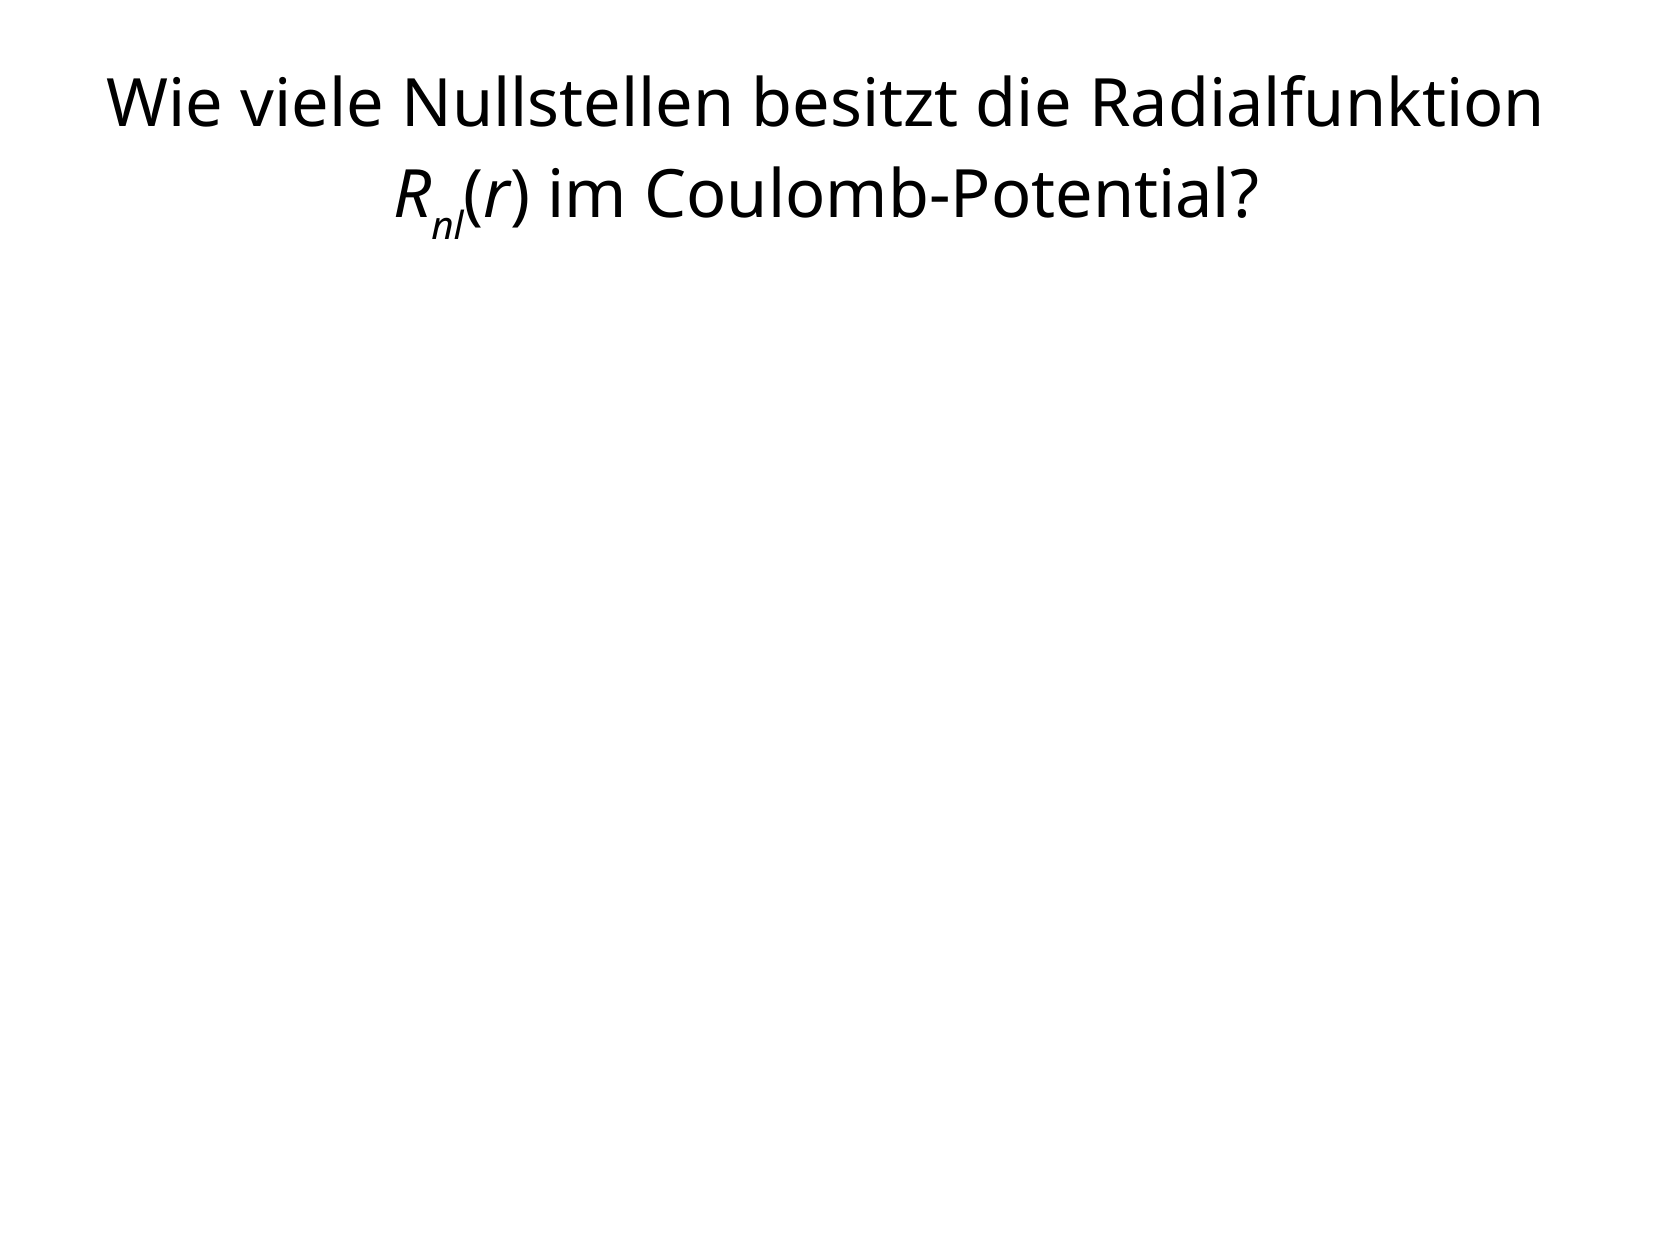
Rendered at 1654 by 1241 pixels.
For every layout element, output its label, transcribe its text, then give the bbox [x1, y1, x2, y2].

title Wie viele Nullstellen besitzt die Radialfunktion Rnl(r) im Coulomb-Potential? [82, 49, 1571, 257]
